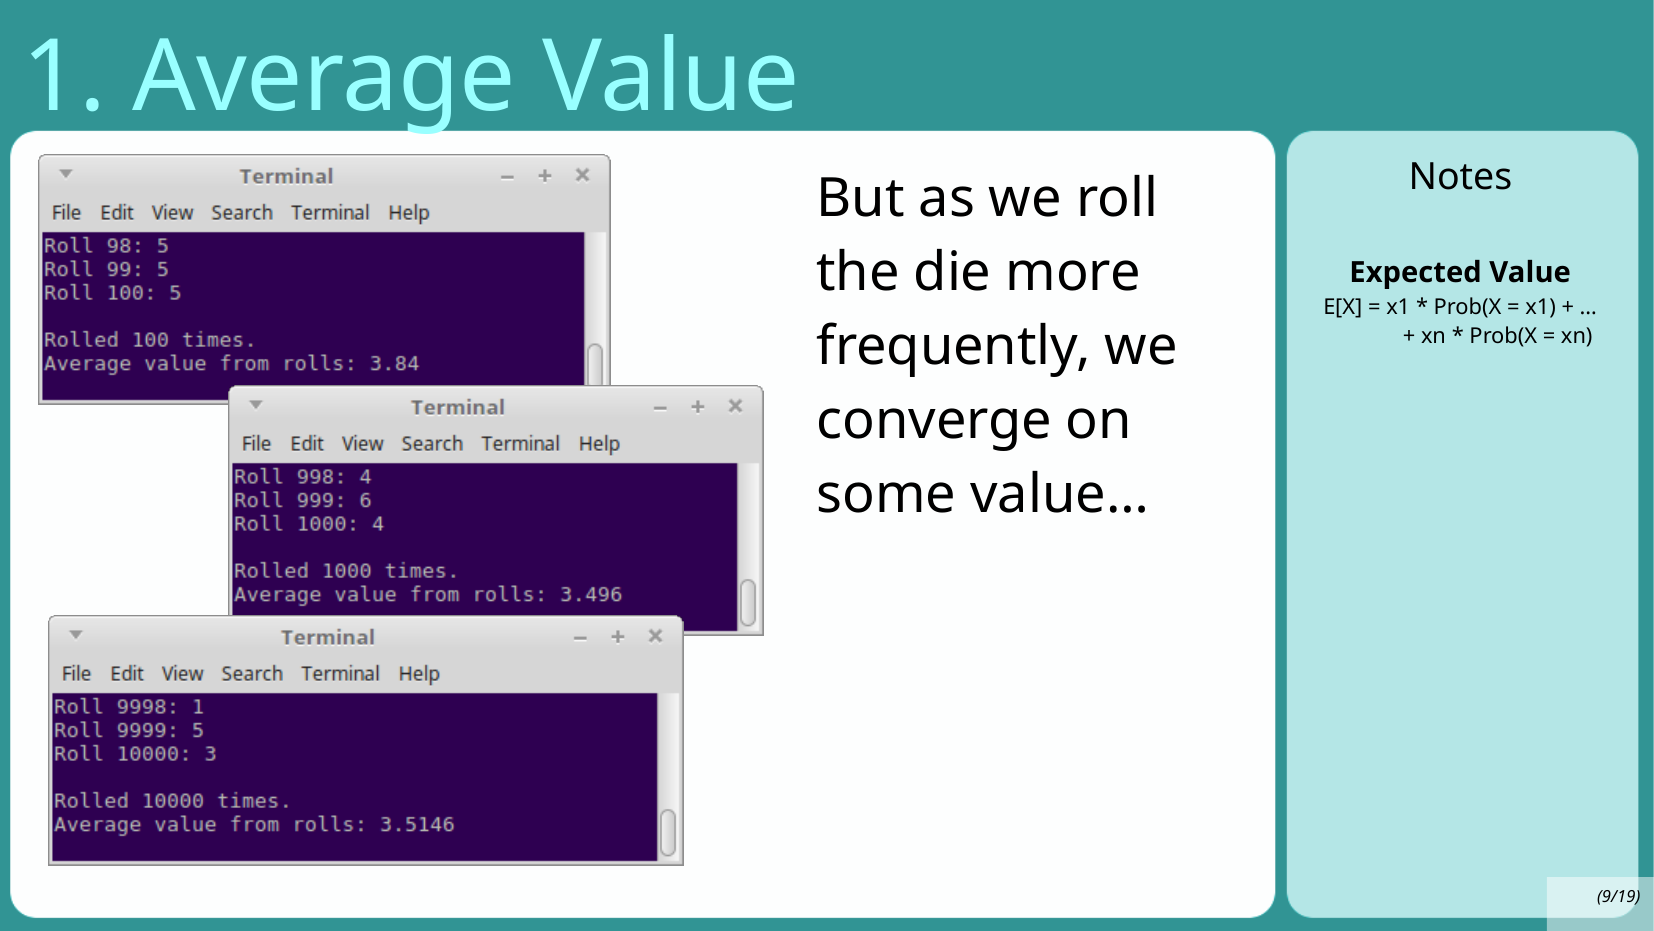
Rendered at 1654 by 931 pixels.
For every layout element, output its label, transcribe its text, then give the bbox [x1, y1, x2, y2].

picture [0, 0, 1654, 931]
text_box (<number>/19) [1546, 877, 1654, 931]
text_box Notes Expected Value E[X] = x1 * Prob(X = x1) + … + xn * Prob(X = xn) [1290, 141, 1631, 661]
text_box But as we roll the die more frequently, we converge on some value… [816, 158, 1247, 892]
title 1. Average Value [22, 13, 1511, 130]
